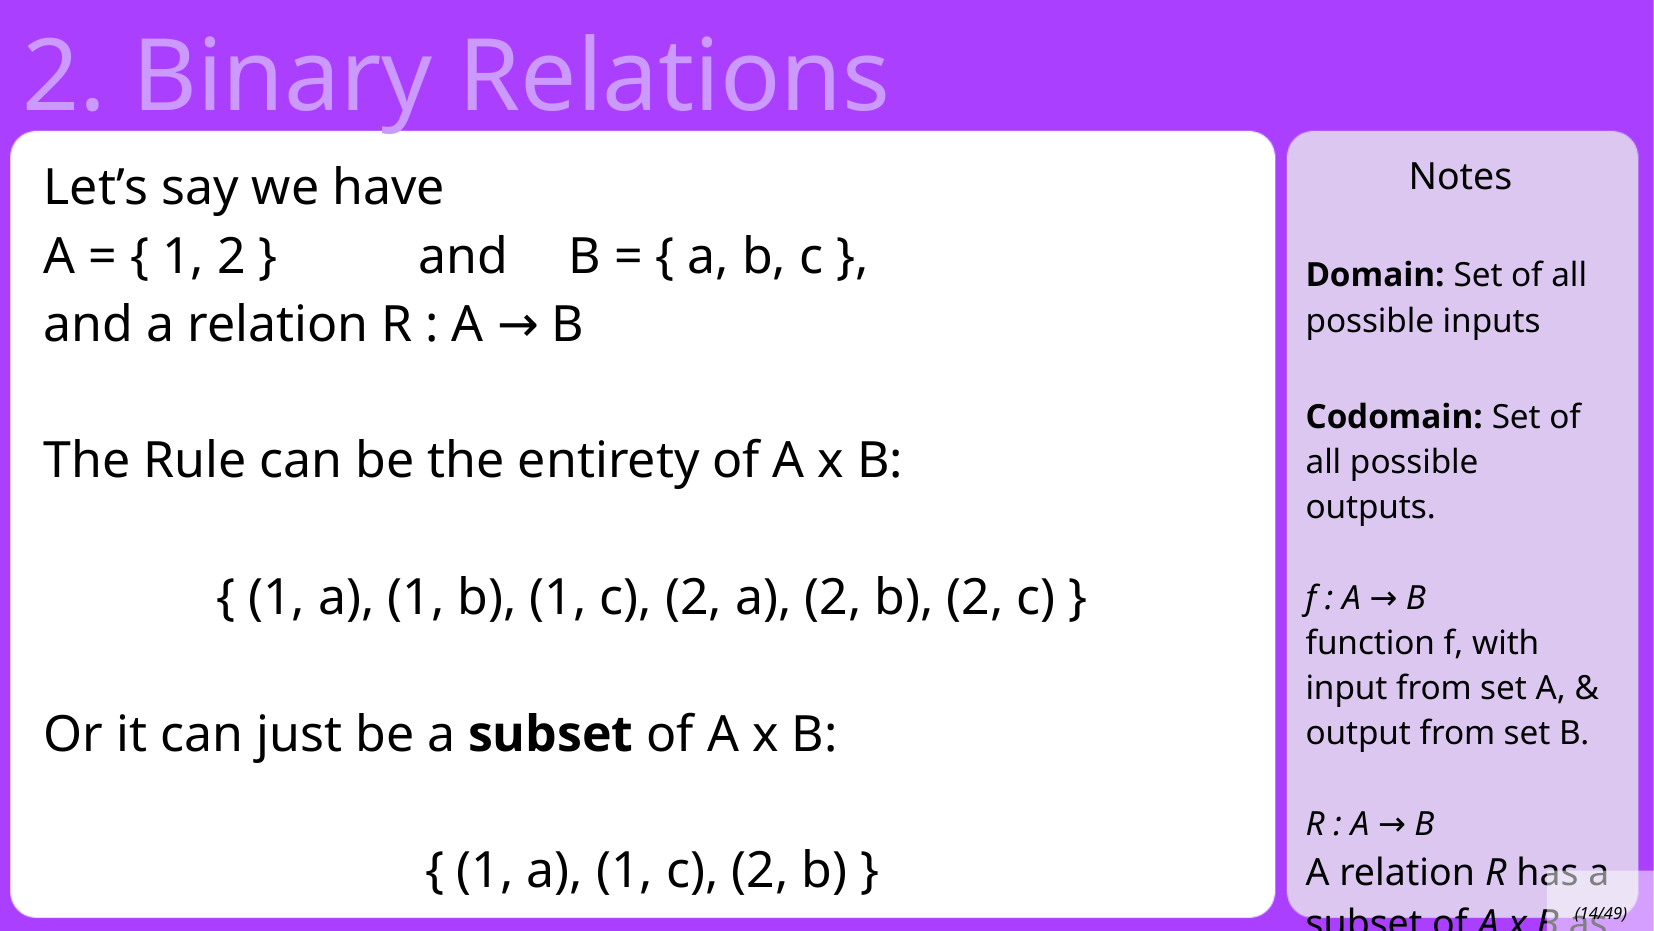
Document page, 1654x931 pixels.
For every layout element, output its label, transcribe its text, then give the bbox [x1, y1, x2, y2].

picture [1352, 918, 1364, 931]
text_box Let’s say we have A = { 1, 2 } and B = { a, b, c }, and a relation R : A → B The Rule can be the entirety of A x B: { (1, a), (1, b), (1, c), (2, a), (2, b), (2, c) } Or it can just be a subset of A x B: { (1, a), (1, c), (2, b) } And this would fit the definition of a binary relation. [43, 151, 1261, 880]
title 2. Binary Relations [22, 13, 1511, 130]
text_box (<number>/49) [1546, 877, 1654, 931]
text_box Notes Domain: Set of all possible inputs Codomain: Set of all possible outputs. f : A → B function f, with input from set A, & output from set B. R : A → B A relation R has a subset of A x B as its rule. [1290, 141, 1631, 819]
picture [1393, 918, 1403, 924]
picture [0, 0, 1654, 931]
picture [1485, 913, 1492, 925]
picture [1437, 918, 1449, 931]
